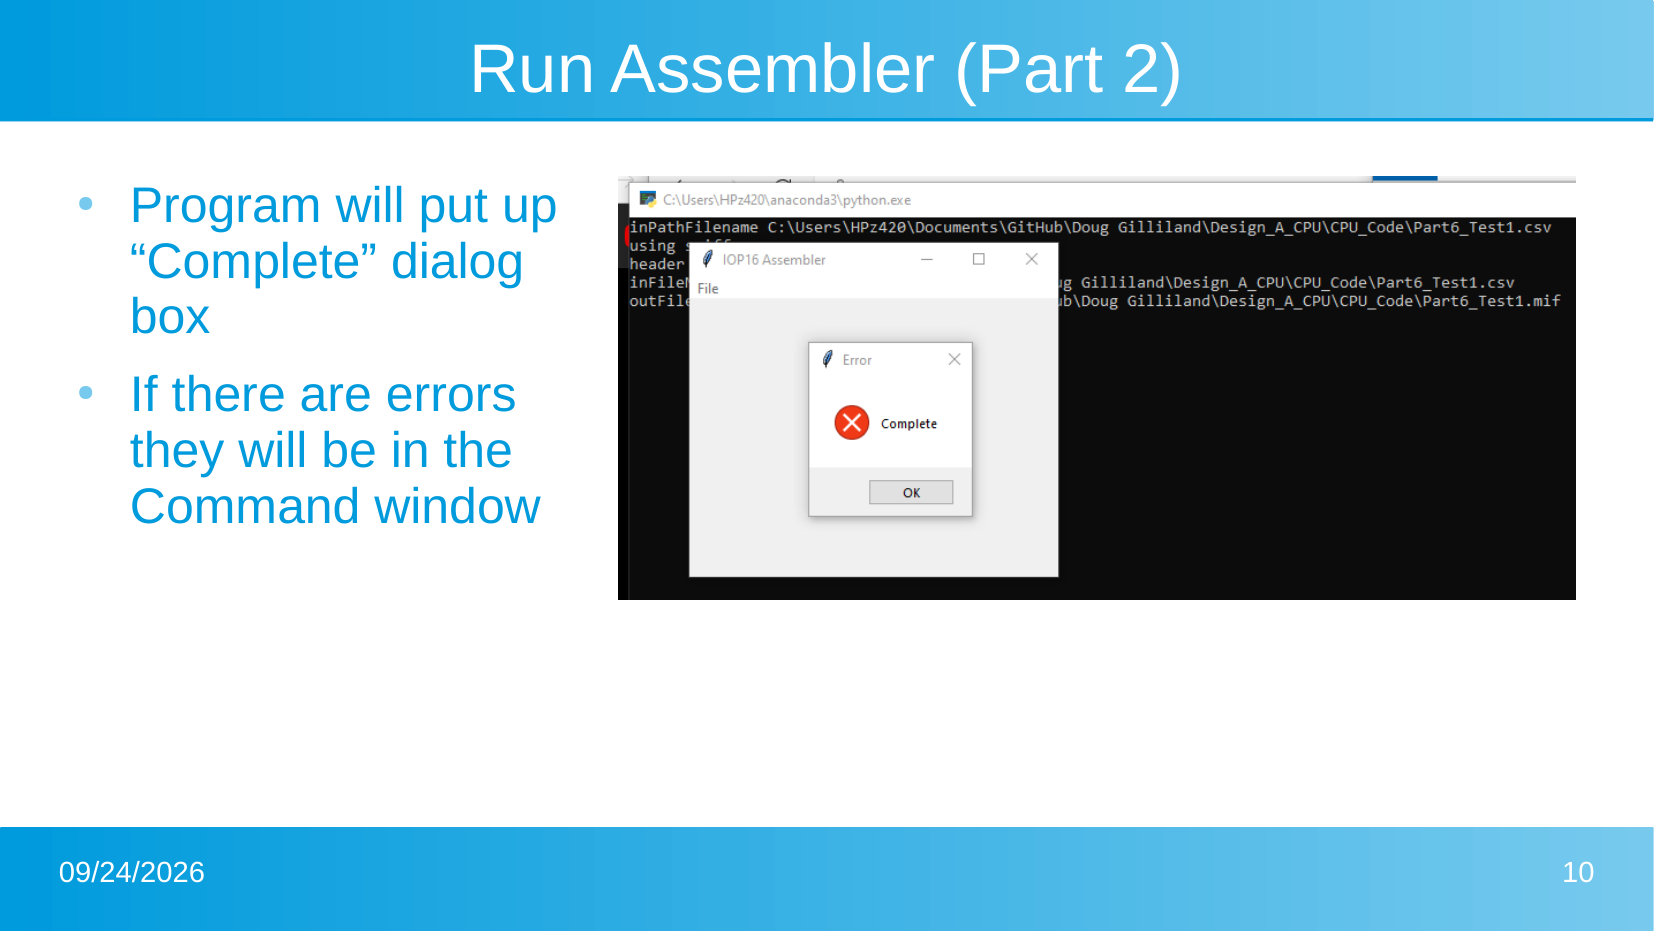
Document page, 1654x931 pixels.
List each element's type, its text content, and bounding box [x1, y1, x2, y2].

picture [618, 176, 1576, 601]
list Program will put up “Complete” dialog box If there are errors they will be in the Command window [59, 177, 601, 768]
title Run Assembler (Part 2) [59, 29, 1595, 108]
